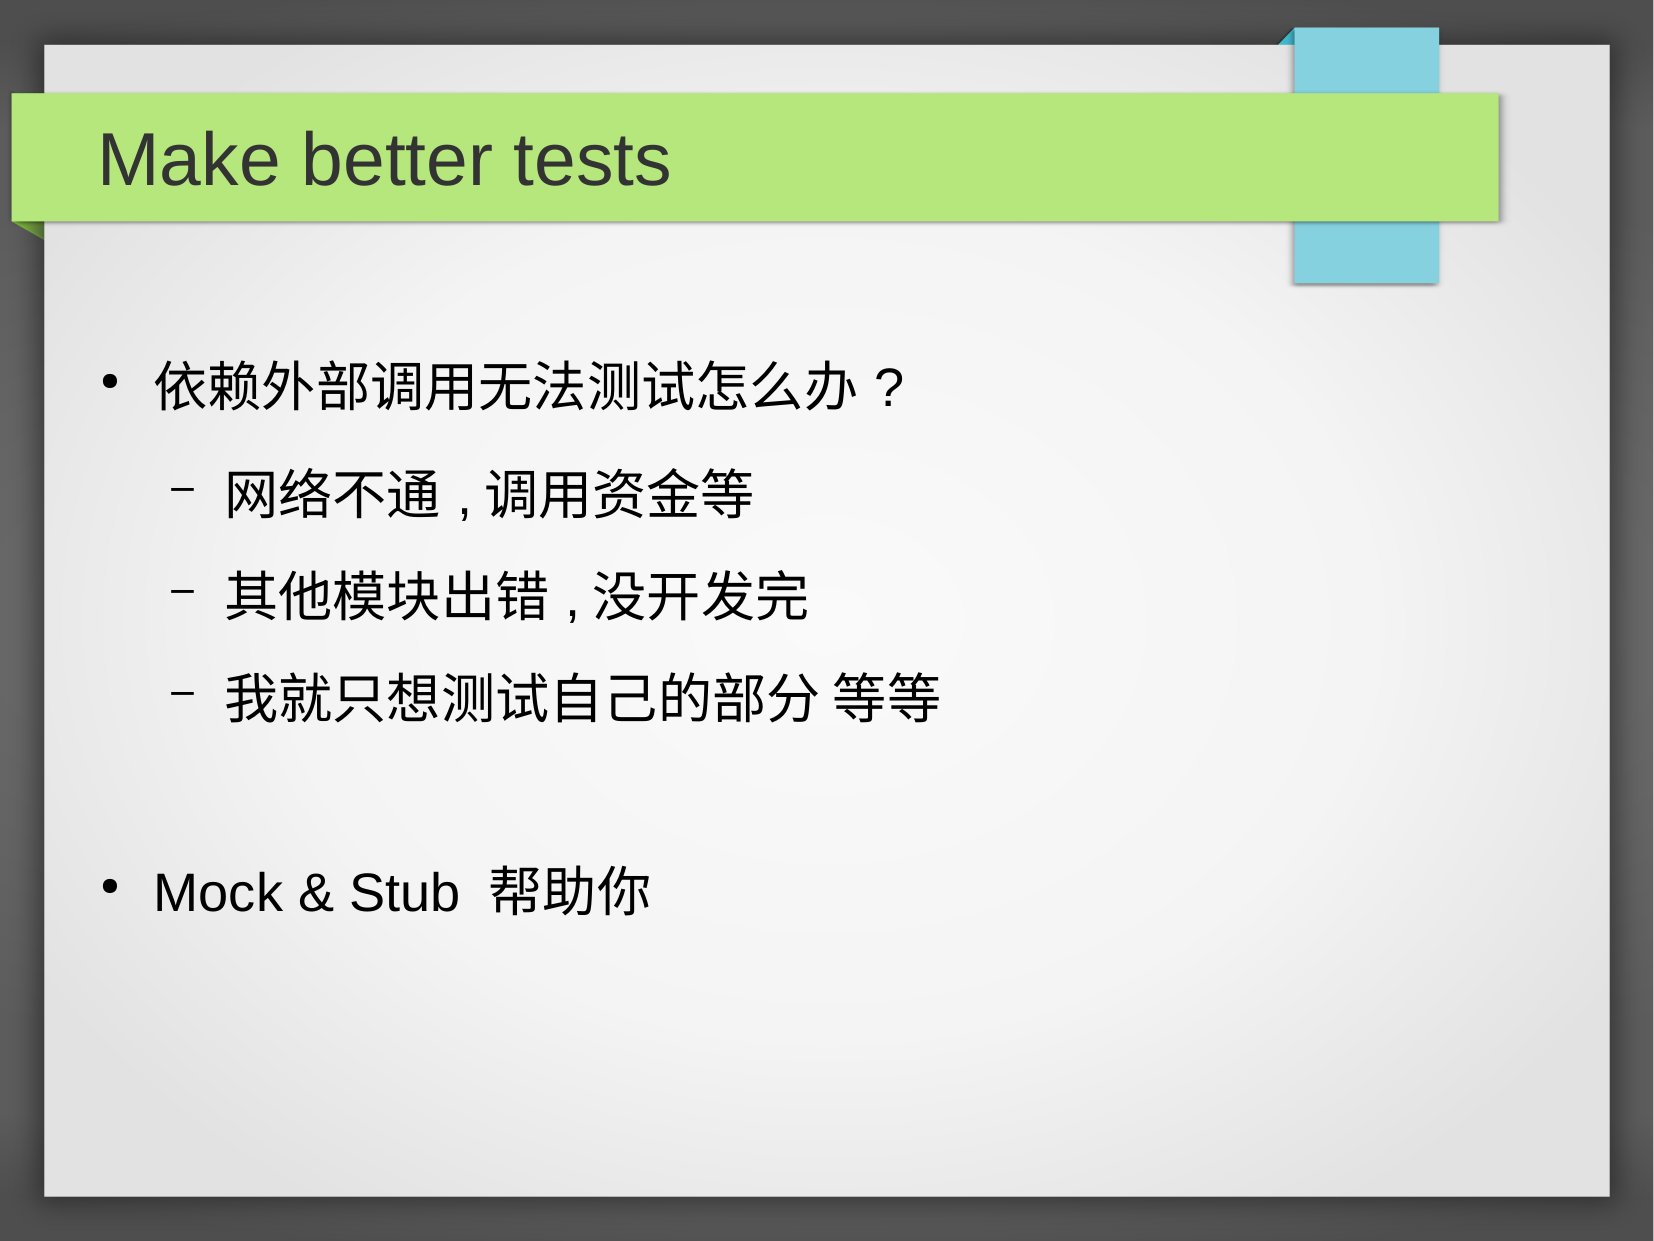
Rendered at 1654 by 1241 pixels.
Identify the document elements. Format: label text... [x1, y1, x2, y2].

title Make better tests [70, 106, 1229, 213]
list 依赖外部调用无法测试怎么办? 网络不通,调用资金等 其他模块出错,没开发完 我就只想测试自己的部分 等等 Mock & Stub 帮助你 [82, 343, 1538, 1063]
picture [0, 0, 1654, 1241]
